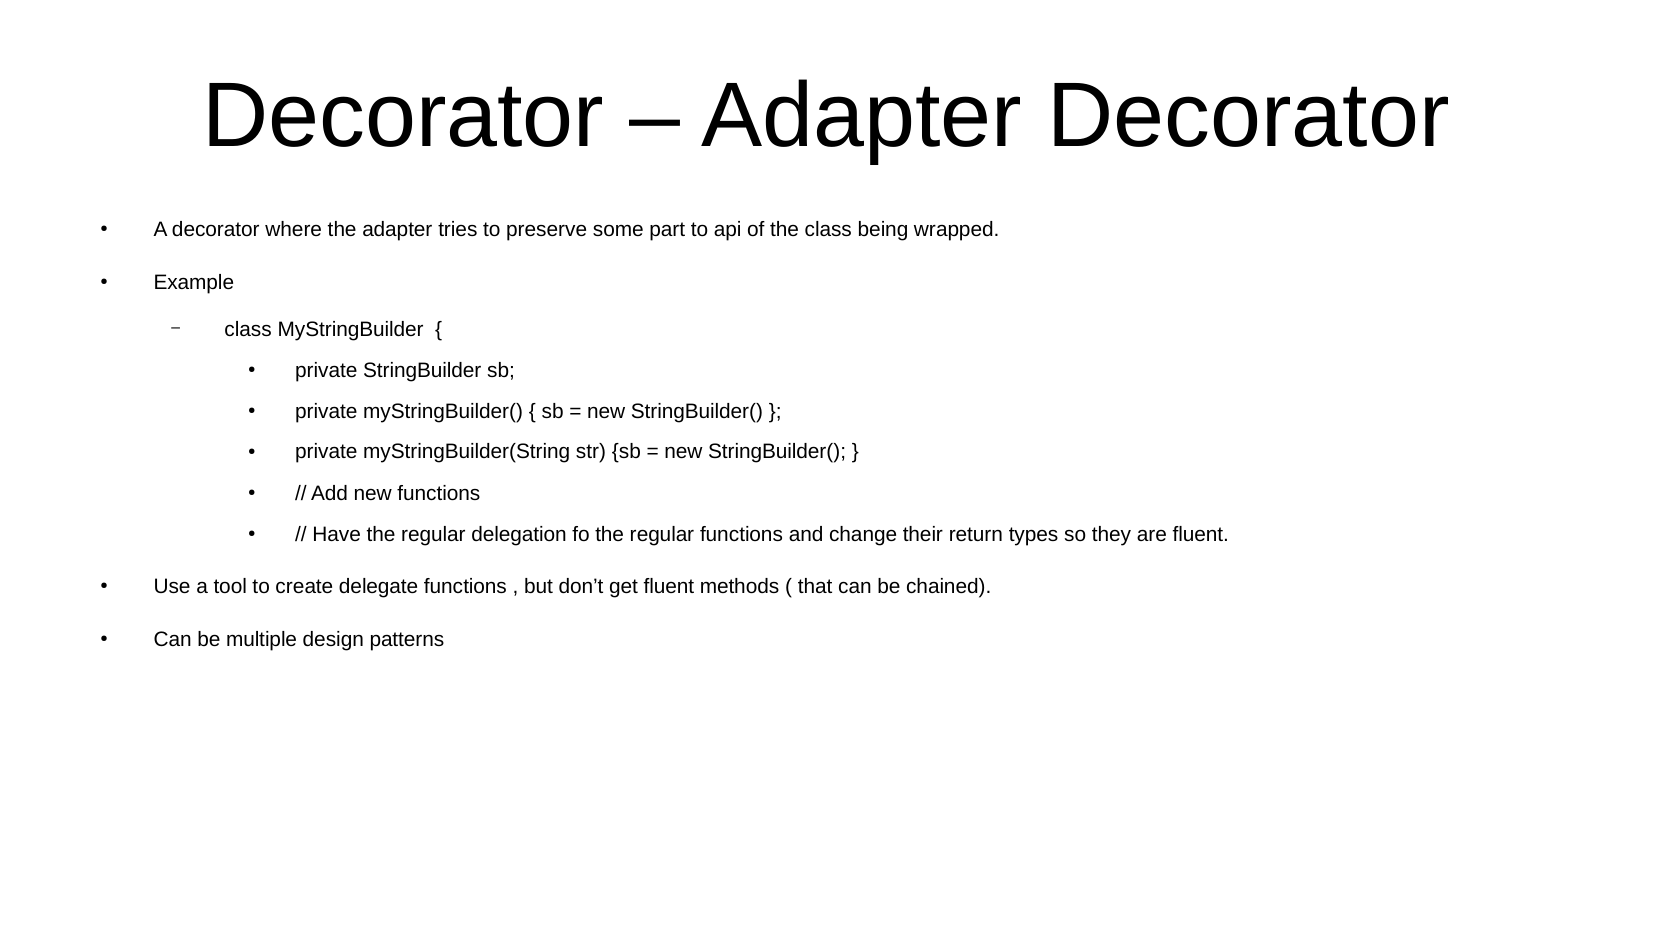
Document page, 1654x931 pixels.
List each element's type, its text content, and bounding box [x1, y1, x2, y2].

title Decorator – Adapter Decorator [82, 37, 1571, 193]
list A decorator where the adapter tries to preserve some part to api of the class being wrapped. Example class MyStringBuilder { private StringBuilder sb; private myStringBuilder() { sb = new StringBuilder() }; private myStringBuilder(String str) {sb = new StringBuilder(); } // Add new functions ​// Have the regular delegation fo the regular functions and change their return types so they are fluent. Use a tool to create delegate functions , but don’t get fluent methods ( that can be chained). Can be multiple design patterns [82, 217, 1606, 901]
